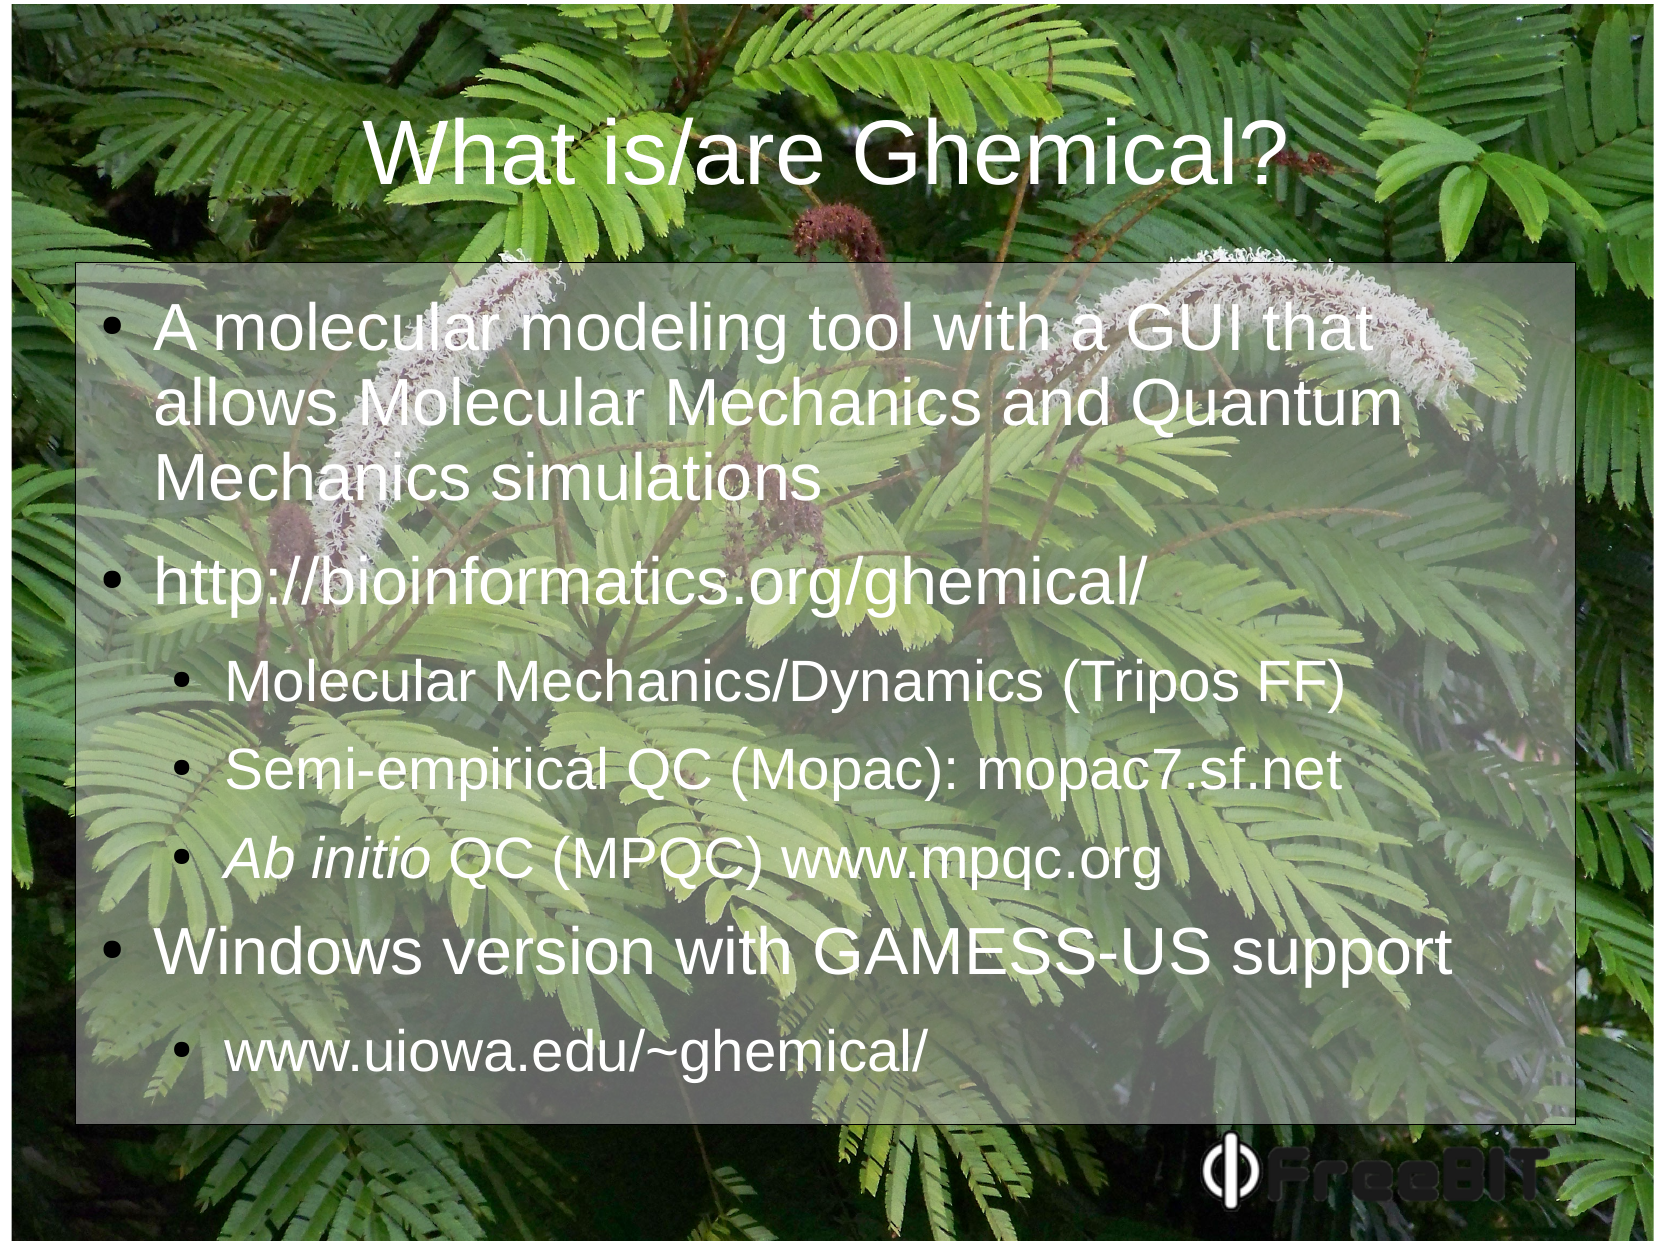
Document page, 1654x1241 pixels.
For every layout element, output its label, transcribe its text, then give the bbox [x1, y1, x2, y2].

picture [11, 4, 1654, 1241]
list A molecular modeling tool with a GUI that allows Molecular Mechanics and Quantum Mechanics simulations http://bioinformatics.org/ghemical/ Molecular Mechanics/Dynamics (Tripos FF) Semi-empirical QC (Mopac): mopac7.sf.net Ab initio QC (MPQC) www.mpqc.org Windows version with GAMESS-US support www.uiowa.edu/~ghemical/ [82, 290, 1571, 1109]
title What is/are Ghemical? [82, 49, 1571, 257]
